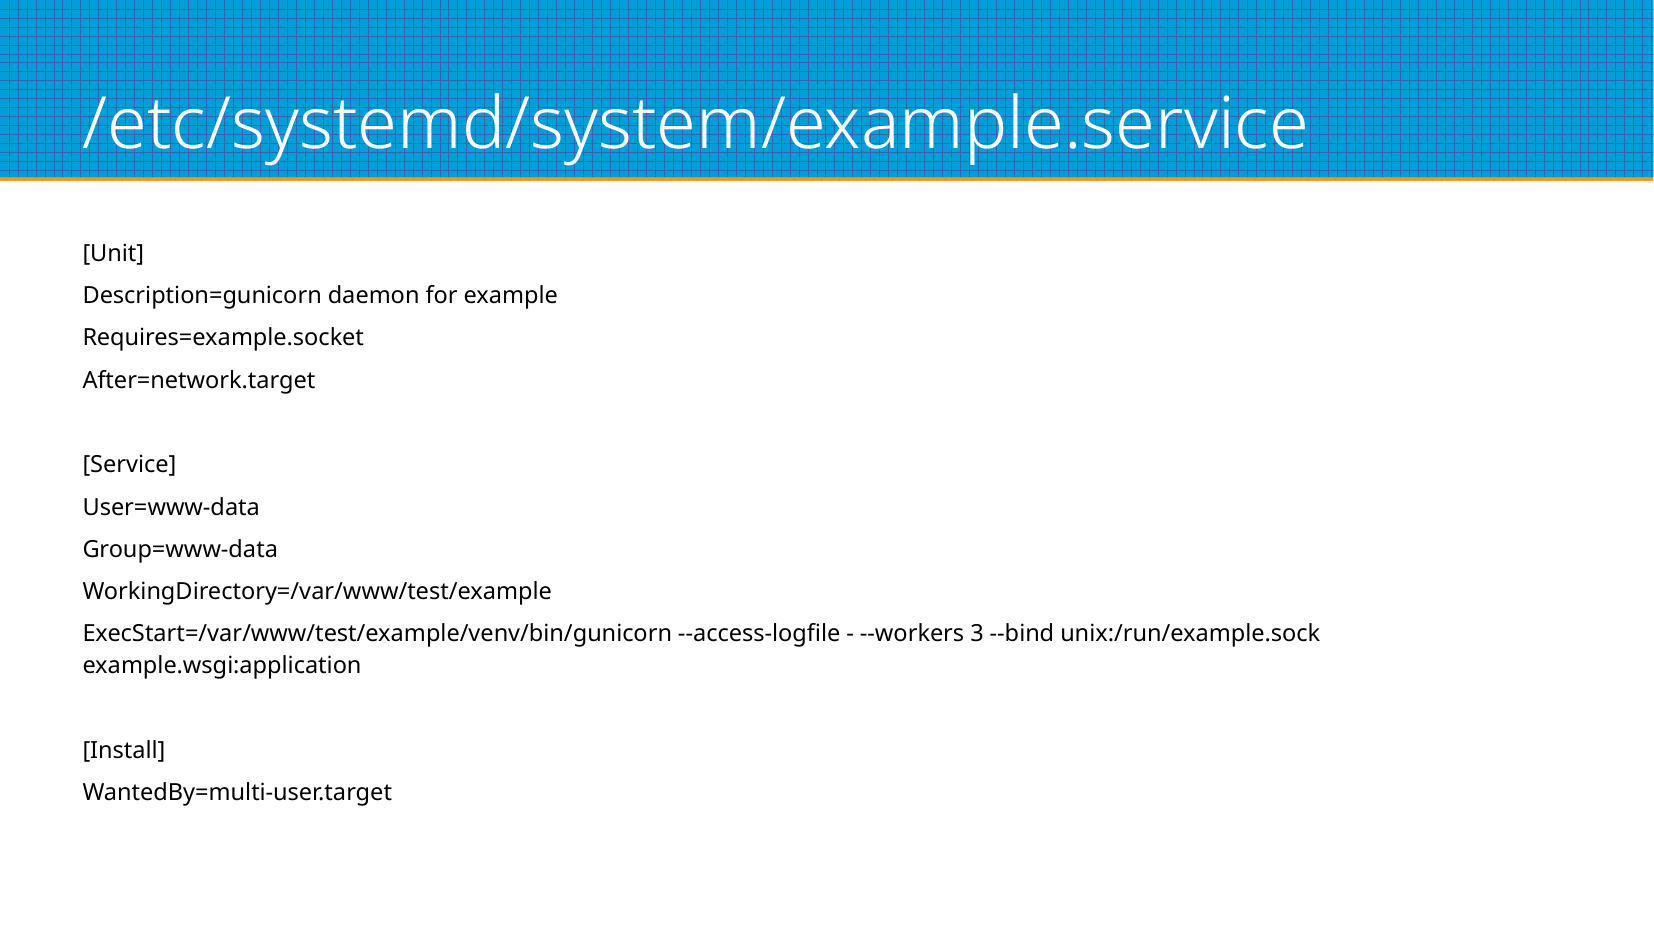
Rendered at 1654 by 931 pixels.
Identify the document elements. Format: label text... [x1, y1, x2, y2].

title /etc/systemd/system/example.service [82, 14, 1571, 171]
list [Unit] Description=gunicorn daemon for example Requires=example.socket After=network.target [Service] User=www-data Group=www-data WorkingDirectory=/var/www/test/example ExecStart=/var/www/test/example/venv/bin/gunicorn --access-logfile - --workers 3 --bind unix:/run/example.sock example.wsgi:application [Install] WantedBy=multi-user.target [82, 236, 1563, 811]
